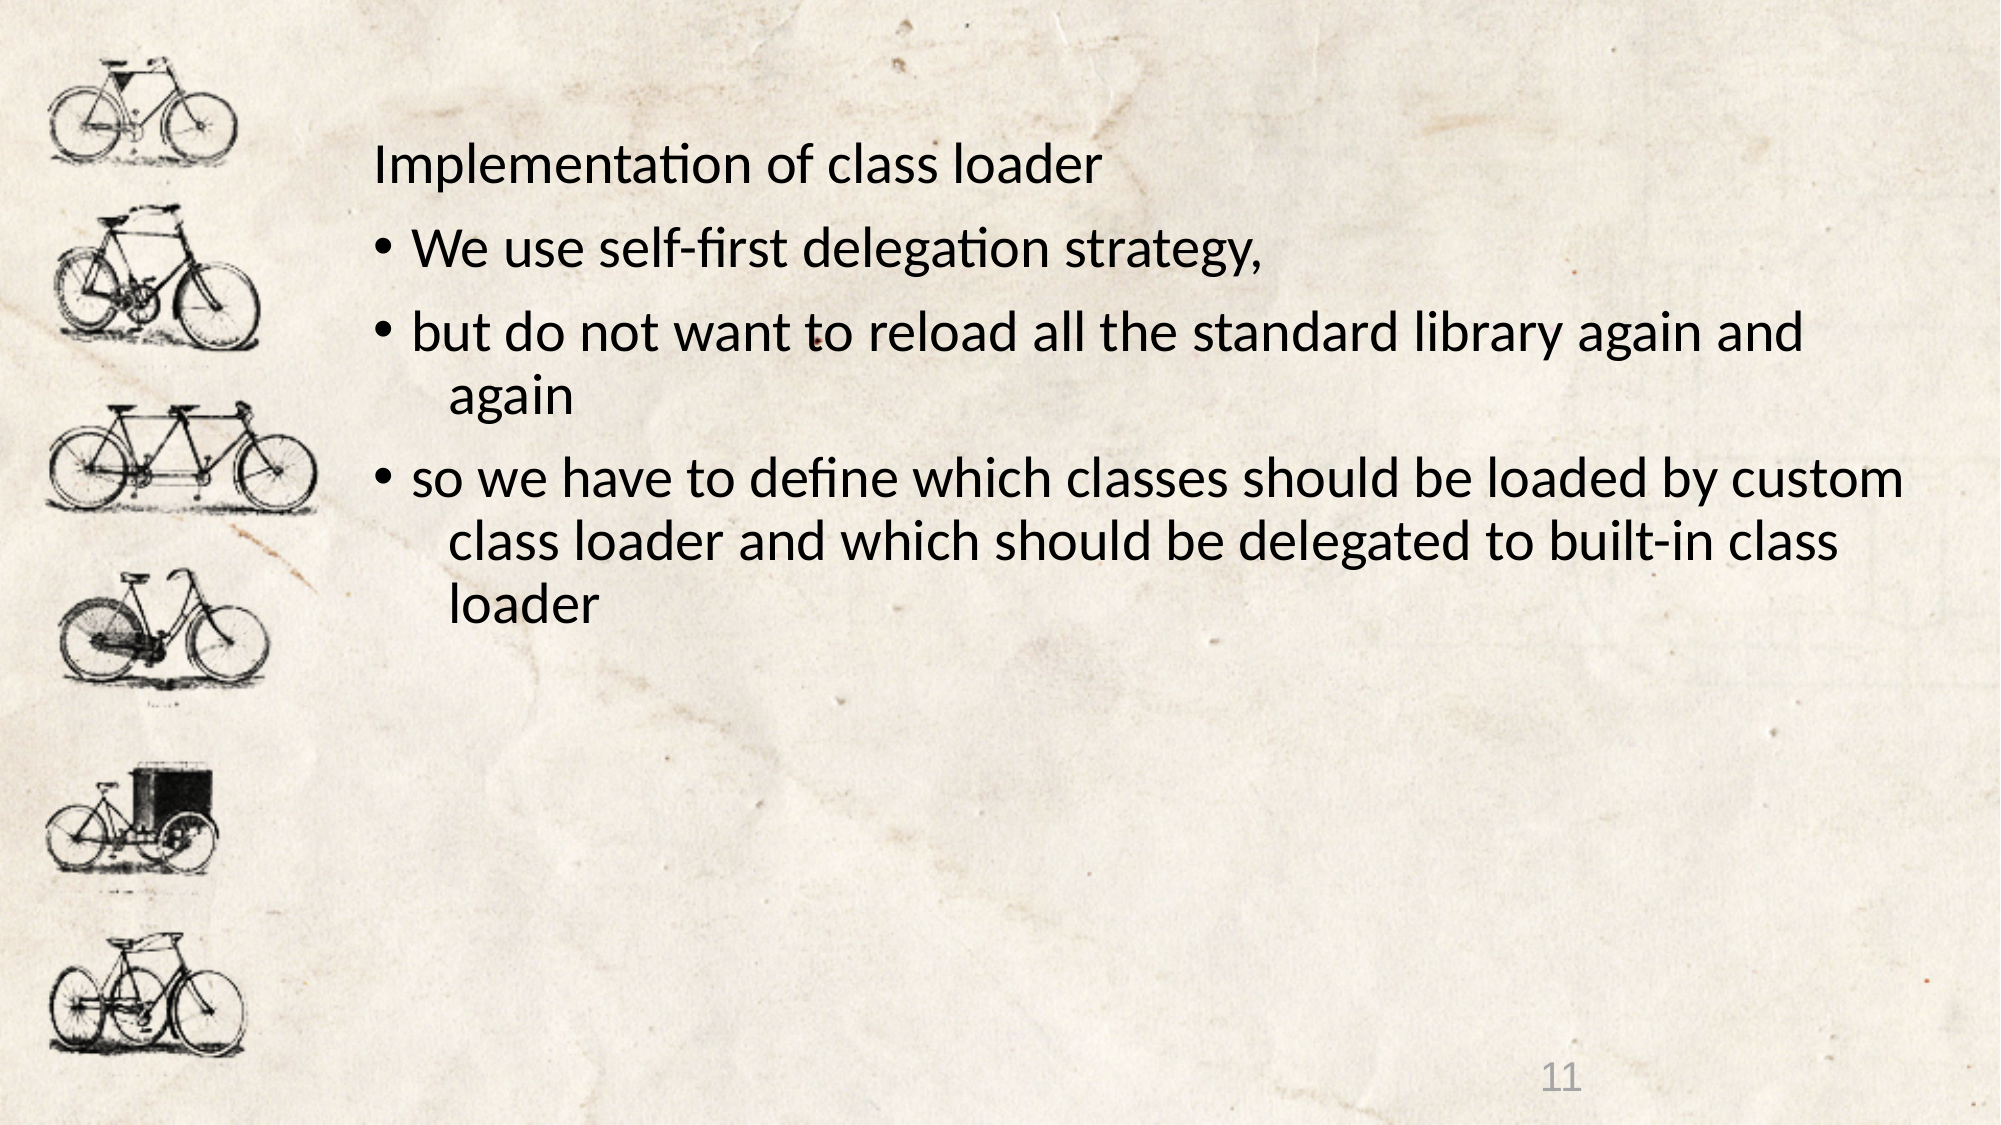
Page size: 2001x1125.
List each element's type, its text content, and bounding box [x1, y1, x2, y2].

list Implementation of class loader We use self-first delegation strategy, but do not want to reload all the standard library again and again so we have to define which classes should be loaded by custom class loader and which should be delegated to built-in class loader [358, 126, 1944, 1037]
text_box 11 [1524, 1042, 1975, 1103]
